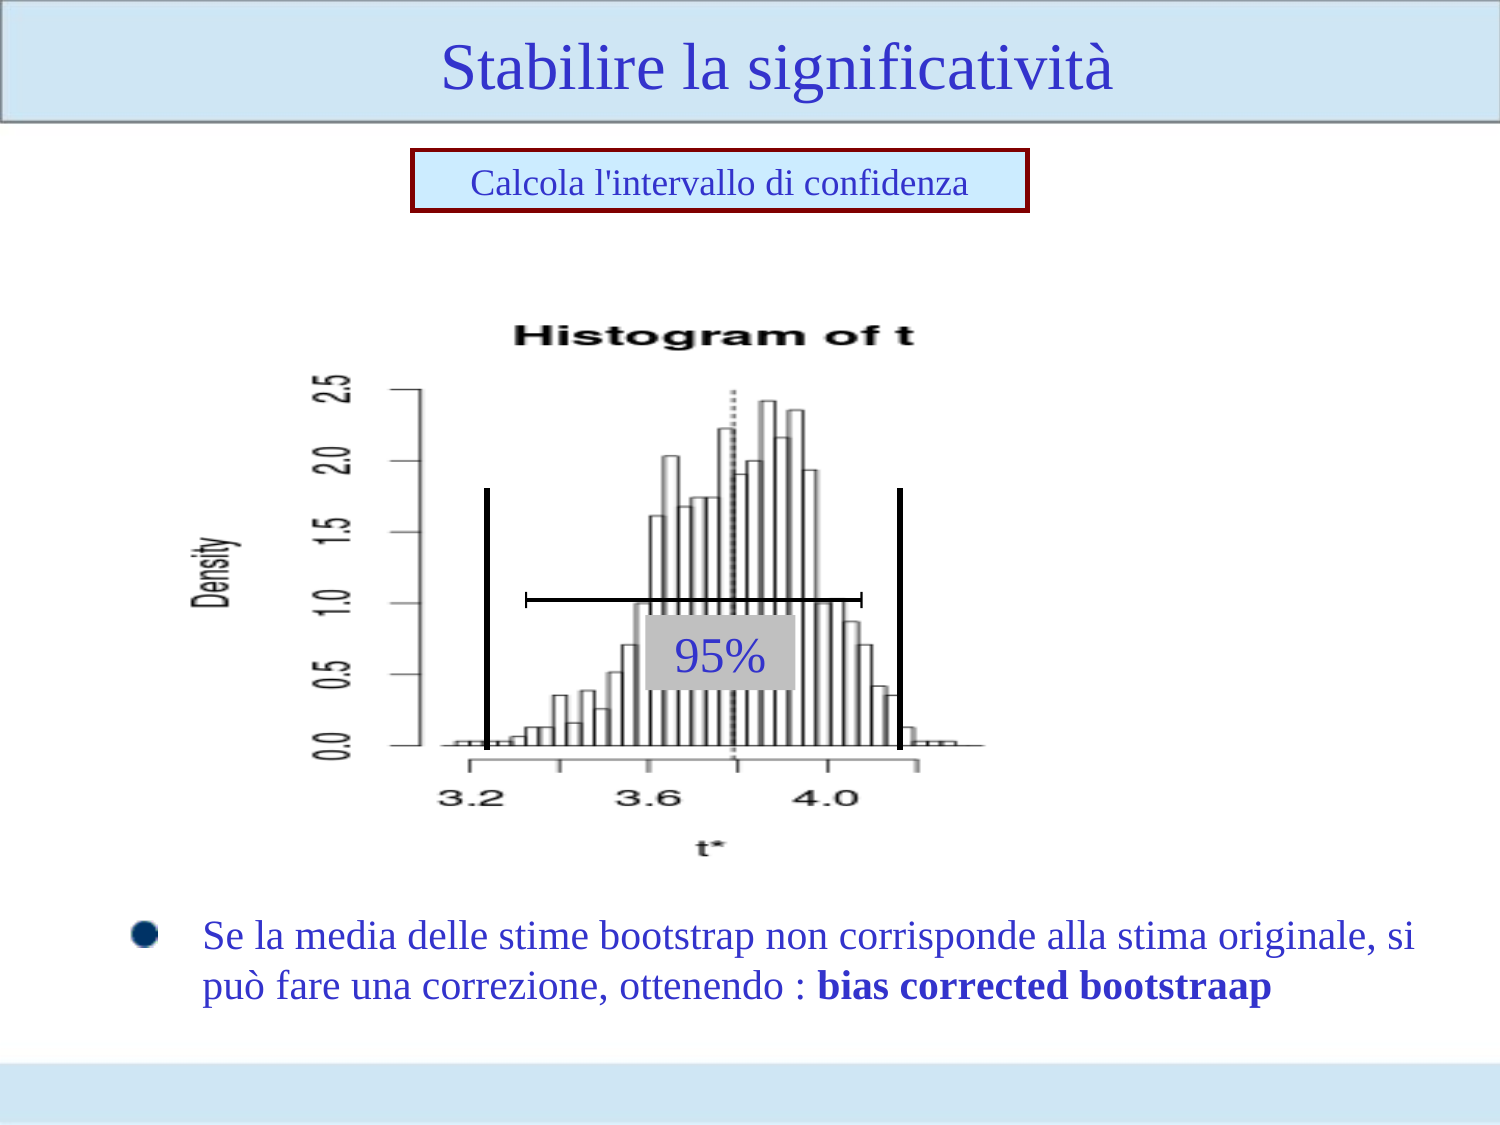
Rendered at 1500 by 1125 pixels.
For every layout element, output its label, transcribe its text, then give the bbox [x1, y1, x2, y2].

picture [0, 0, 1500, 1125]
text_box 95% [645, 615, 796, 691]
title Stabilire la significatività [215, 15, 1341, 111]
text_box Calcola l'intervallo di confidenza [412, 149, 1028, 211]
text_box Se la media delle stime bootstrap non corrisponde alla stima originale, si può fare una correzione, ottenendo : bias corrected bootstraap [112, 899, 1451, 1016]
